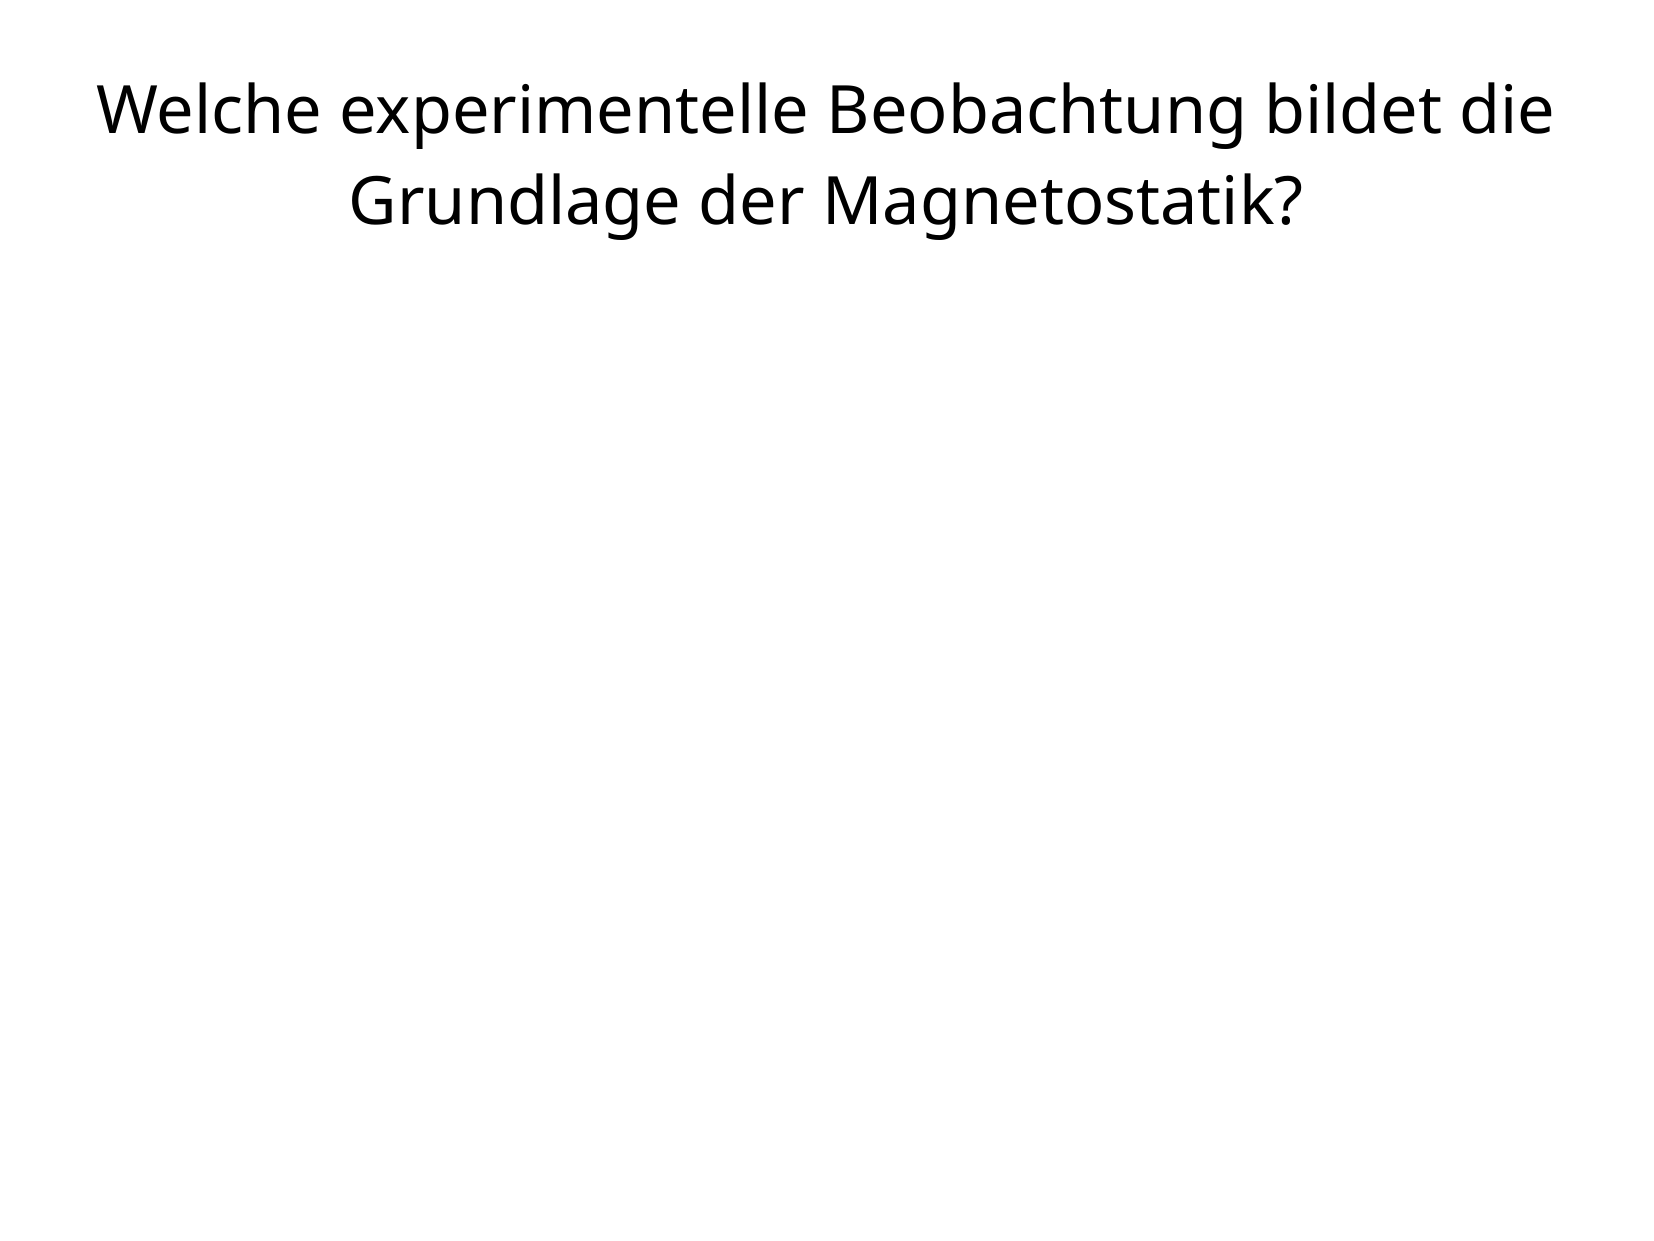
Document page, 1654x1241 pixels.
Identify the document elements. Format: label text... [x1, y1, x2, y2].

title Welche experimentelle Beobachtung bildet die Grundlage der Magnetostatik? [82, 49, 1571, 257]
